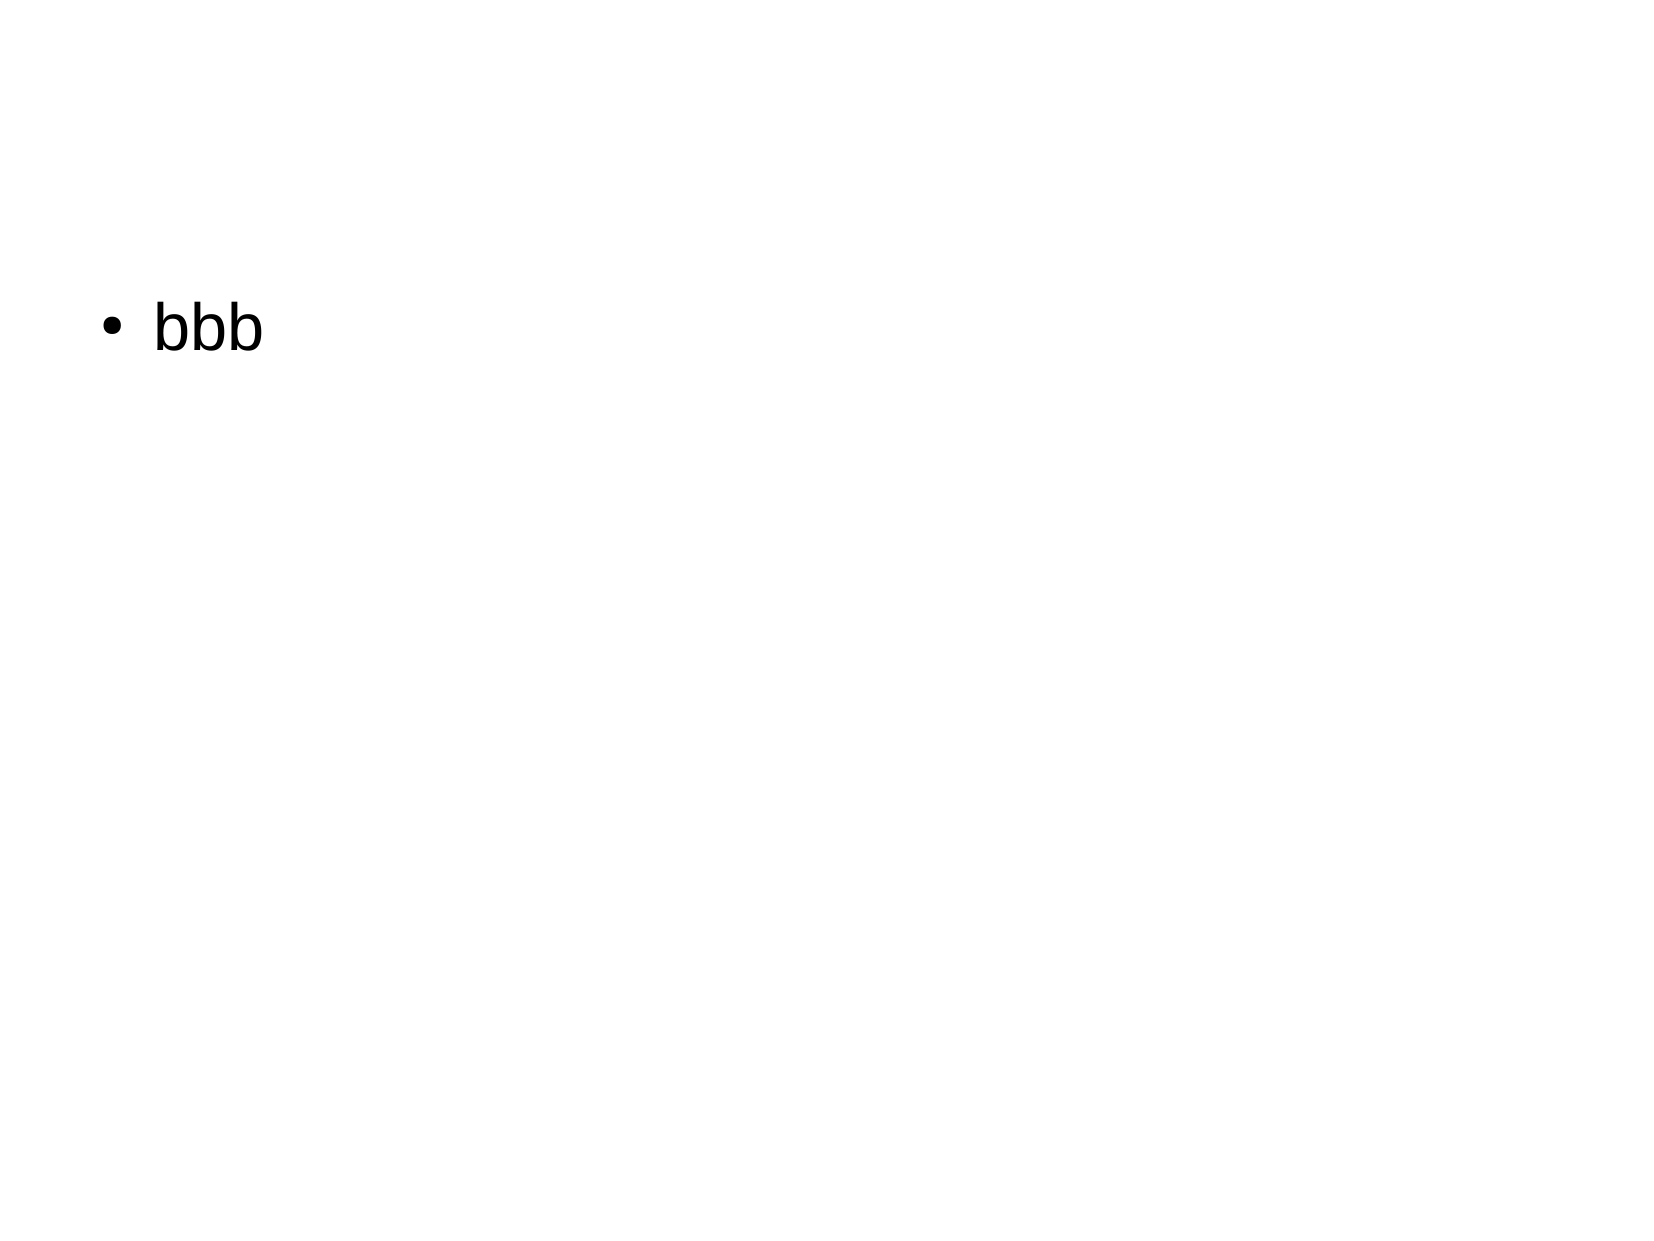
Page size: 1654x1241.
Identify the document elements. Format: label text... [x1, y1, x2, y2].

list bbb [82, 290, 1571, 1010]
